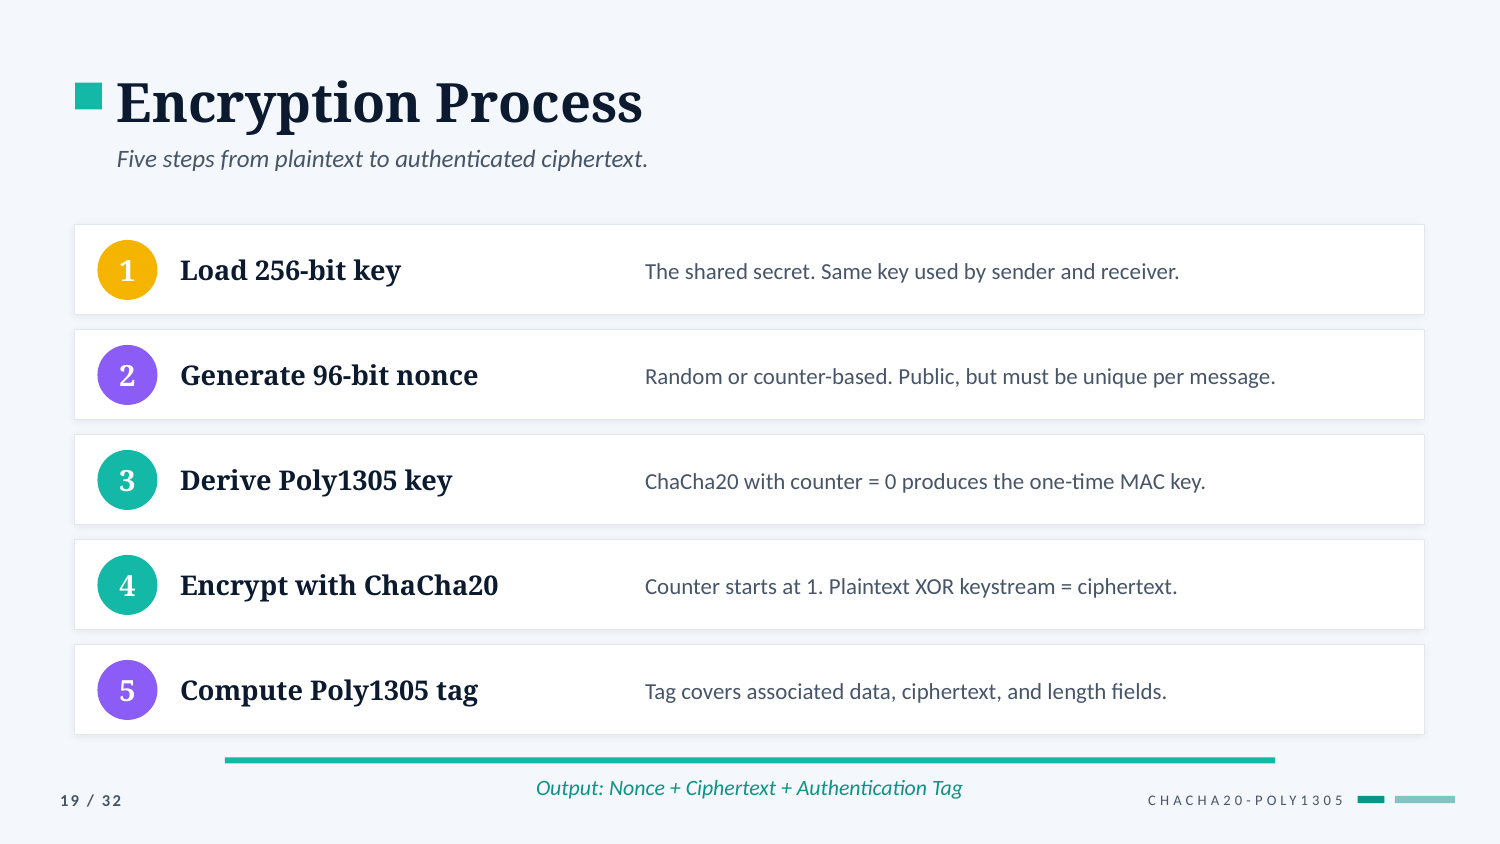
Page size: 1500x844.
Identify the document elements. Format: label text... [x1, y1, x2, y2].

text_box [1394, 795, 1455, 804]
text_box [1357, 795, 1385, 804]
text_box The shared secret. Same key used by sender and receiver. [645, 232, 1403, 308]
text_box Compute Poly1305 tag [179, 652, 630, 728]
text_box 1 [97, 239, 158, 300]
text_box Five steps from plaintext to authenticated ciphertext. [116, 142, 1422, 188]
text_box Tag covers associated data, ciphertext, and length fields. [645, 652, 1403, 728]
text_box Generate 96-bit nonce [179, 337, 630, 413]
text_box Derive Poly1305 key [179, 442, 630, 518]
text_box [74, 329, 1425, 420]
text_box 19 / 32 [59, 780, 210, 819]
text_box 4 [97, 554, 158, 615]
text_box [74, 644, 1425, 735]
text_box ChaCha20 with counter = 0 produces the one-time MAC key. [645, 442, 1403, 518]
text_box 3 [97, 449, 158, 510]
text_box Counter starts at 1. Plaintext XOR keystream = ciphertext. [645, 547, 1403, 623]
text_box Output: Nonce + Ciphertext + Authentication Tag [224, 768, 1275, 806]
text_box [74, 224, 1425, 315]
text_box Encrypt with ChaCha20 [179, 547, 630, 623]
text_box CHACHA20-POLY1305 [1050, 780, 1343, 819]
text_box Encryption Process [116, 60, 1422, 142]
text_box 2 [97, 344, 158, 405]
text_box 5 [97, 659, 158, 720]
text_box Load 256-bit key [179, 232, 630, 308]
text_box Random or counter-based. Public, but must be unique per message. [645, 337, 1403, 413]
text_box [75, 82, 102, 110]
text_box [74, 434, 1425, 525]
text_box [224, 757, 1275, 764]
text_box [74, 539, 1425, 630]
